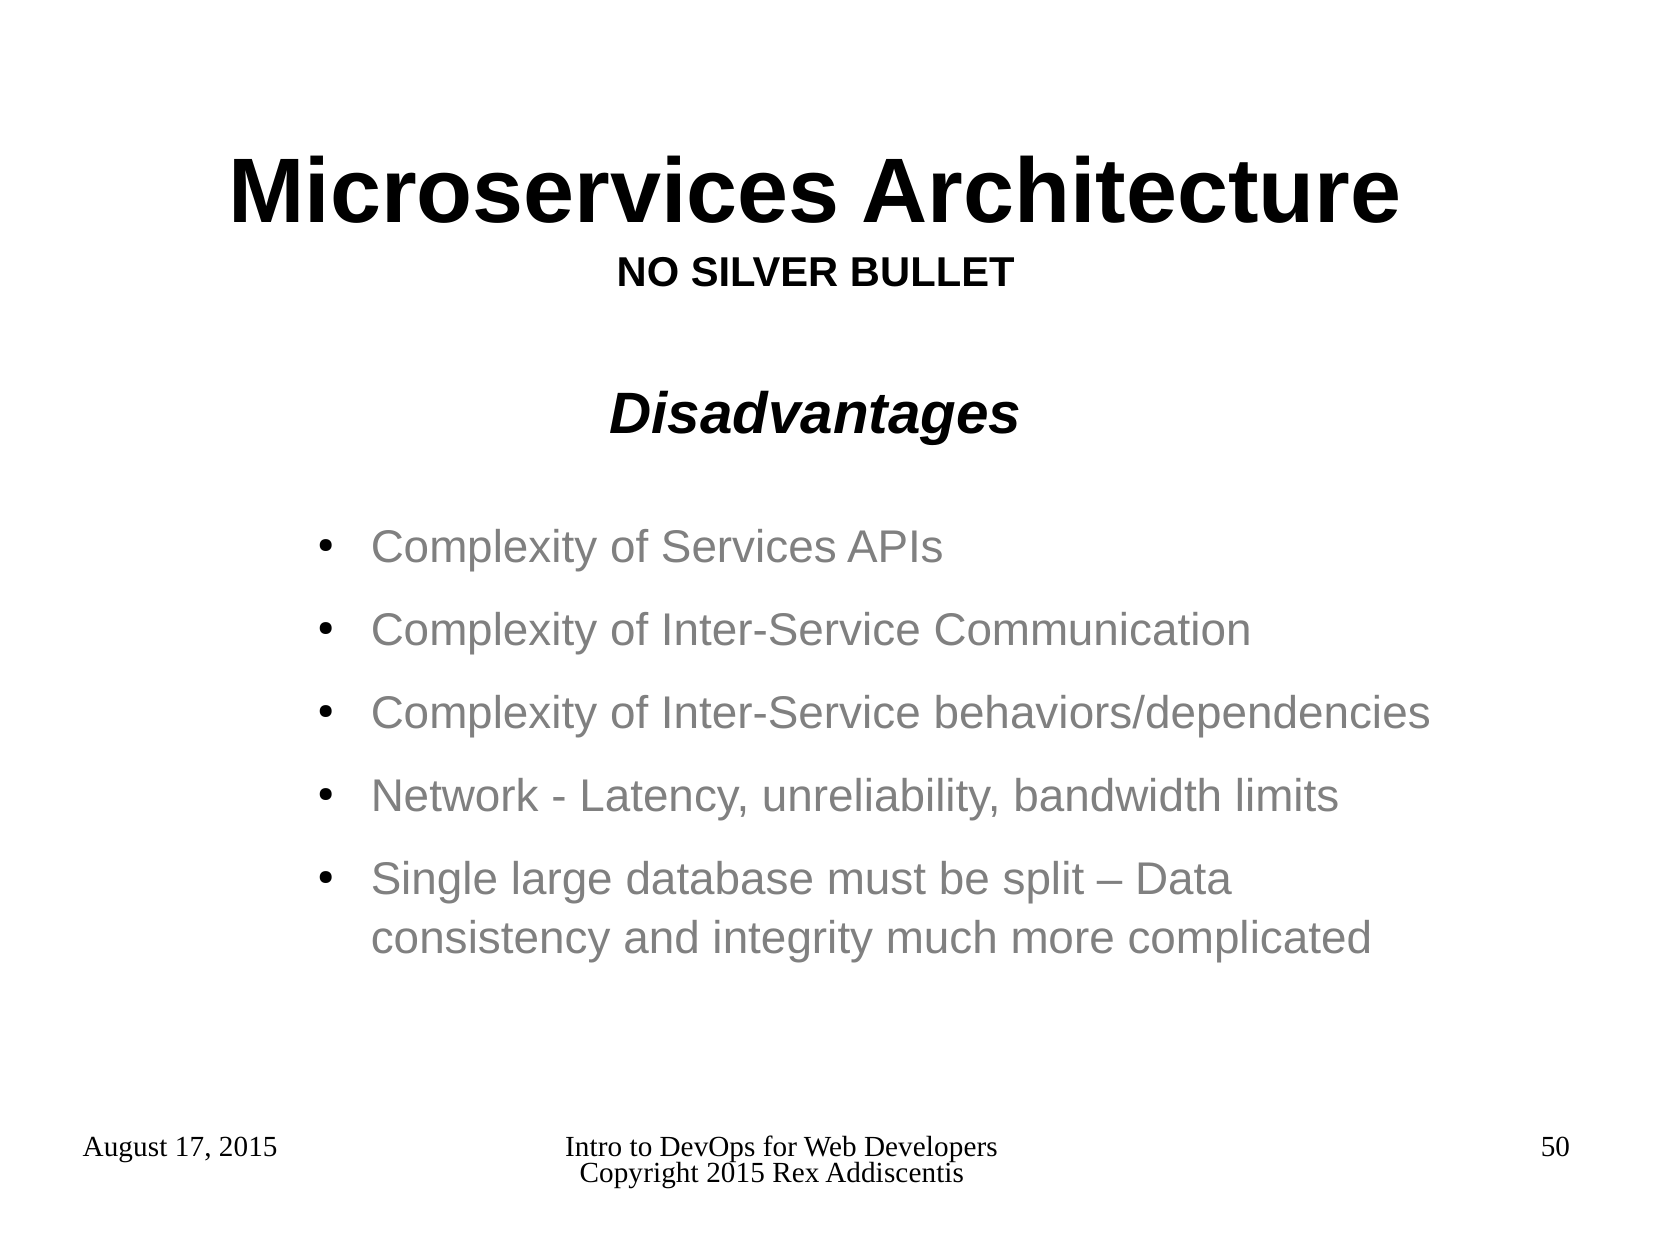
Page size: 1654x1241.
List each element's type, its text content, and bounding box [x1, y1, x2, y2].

list Complexity of Services APIs Complexity of Inter-Service Communication Complexity of Inter-Service behaviors/dependencies Network - Latency, unreliability, bandwidth limits Single large database must be split – Data consistency and integrity much more complicated [300, 495, 1456, 1051]
list Microservices Architecture NO SILVER BULLET Disadvantages [71, 90, 1560, 481]
